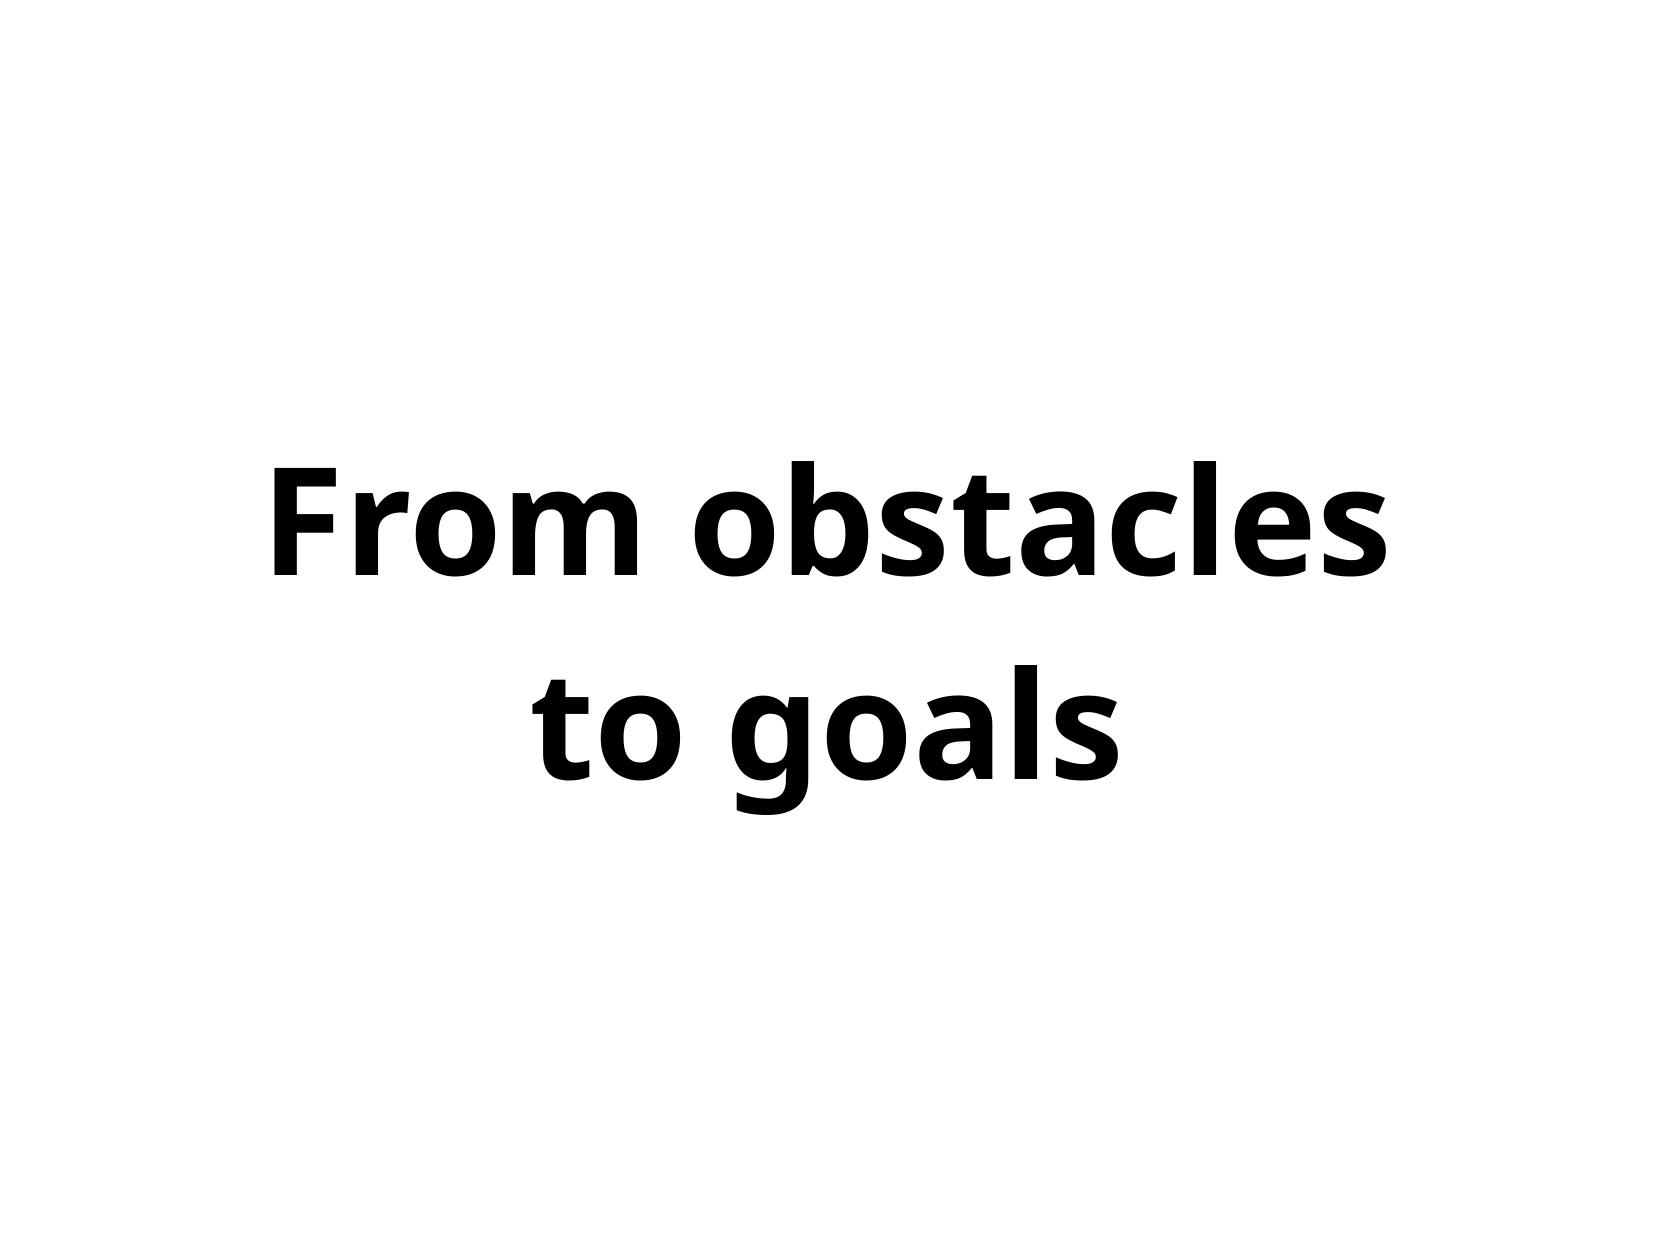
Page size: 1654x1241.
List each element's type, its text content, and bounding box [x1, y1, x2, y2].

title From obstacles to goals [59, 57, 1595, 1182]
